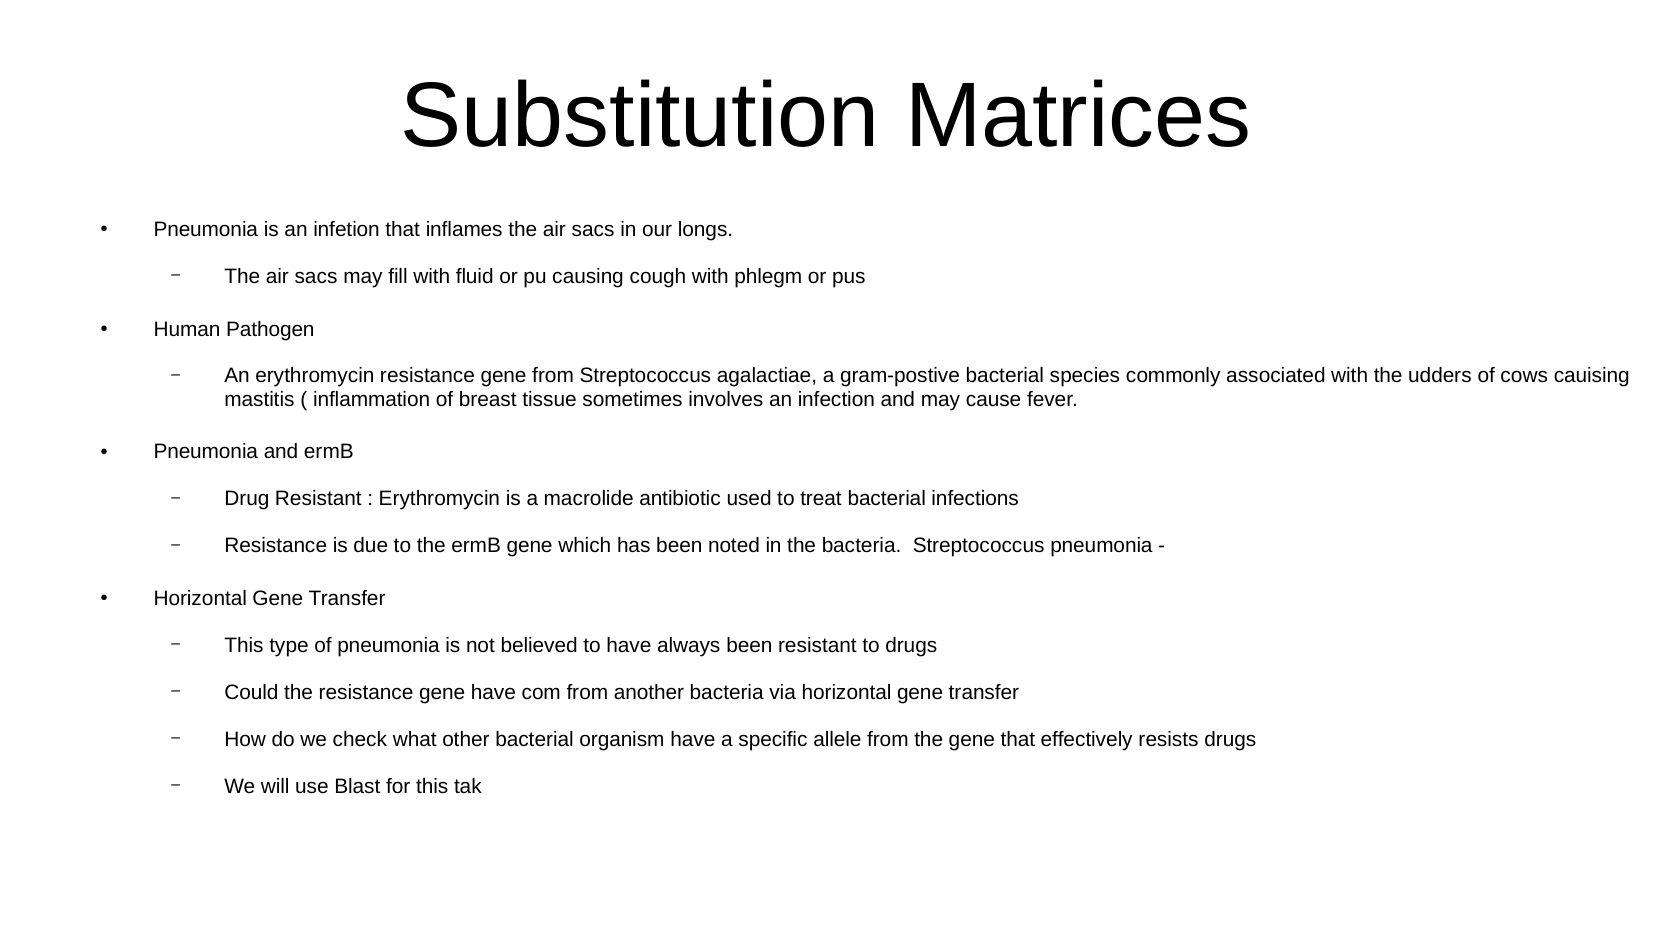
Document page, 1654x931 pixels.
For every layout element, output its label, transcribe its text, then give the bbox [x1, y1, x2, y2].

list Pneumonia is an infetion that inflames the air sacs in our longs. The air sacs may fill with fluid or pu causing cough with phlegm or pus Human Pathogen An erythromycin resistance gene from Streptococcus agalactiae, a gram-postive bacterial species commonly associated with the udders of cows cauising mastitis ( inflammation of breast tissue sometimes involves an infection and may cause fever. Pneumonia and ermB Drug Resistant : Erythromycin is a macrolide antibiotic used to treat bacterial infections Resistance is due to the ermB gene which has been noted in the bacteria. Streptococcus pneumonia - Horizontal Gene Transfer This type of pneumonia is not believed to have always been resistant to drugs Could the resistance gene have com from another bacteria via horizontal gene transfer How do we check what other bacterial organism have a specific allele from the gene that effectively resists drugs We will use Blast for this tak [82, 217, 1636, 916]
title Substitution Matrices [82, 37, 1571, 193]
